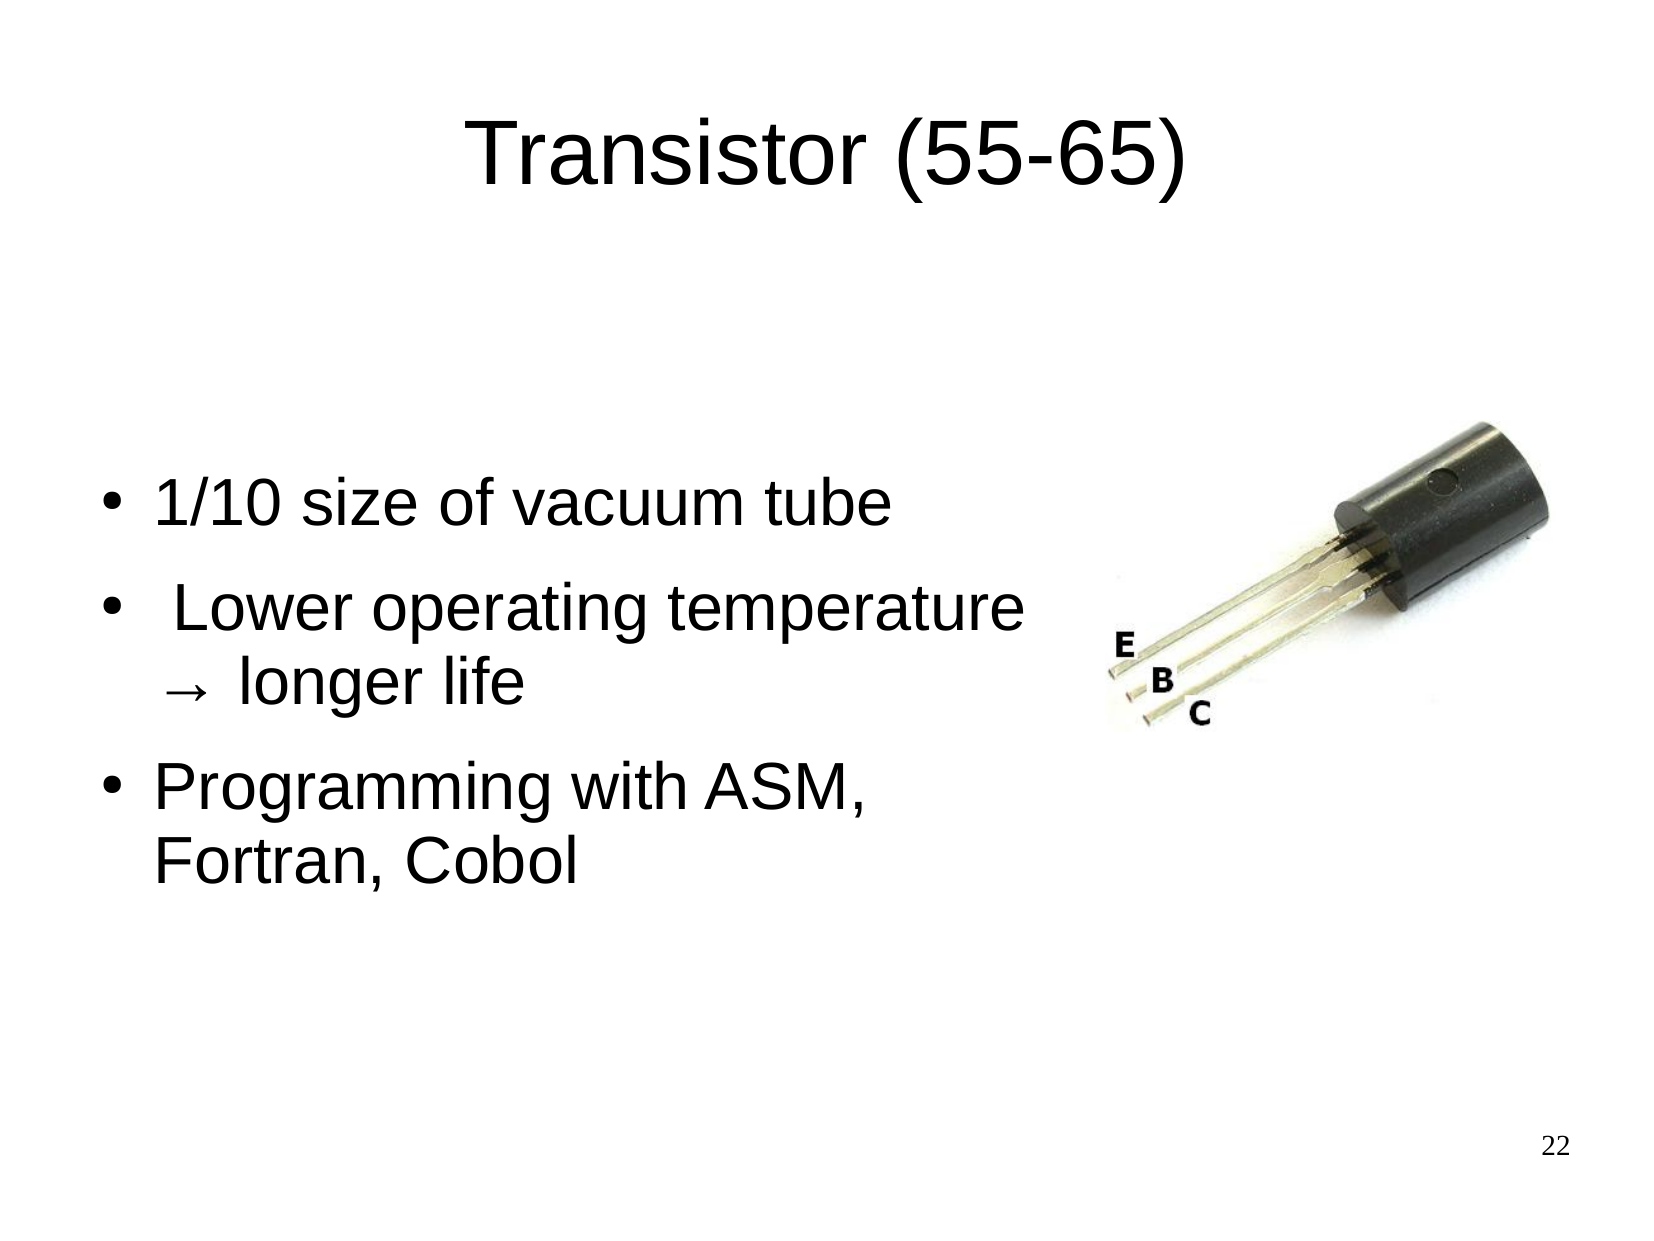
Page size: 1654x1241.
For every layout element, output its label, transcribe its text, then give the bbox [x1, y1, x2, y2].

title Transistor (55-65) [82, 49, 1571, 257]
list 1/10 size of vacuum tube Lower operating temperature → longer life Programming with ASM, Fortran, Cobol [82, 361, 1067, 1081]
picture [1105, 420, 1556, 732]
